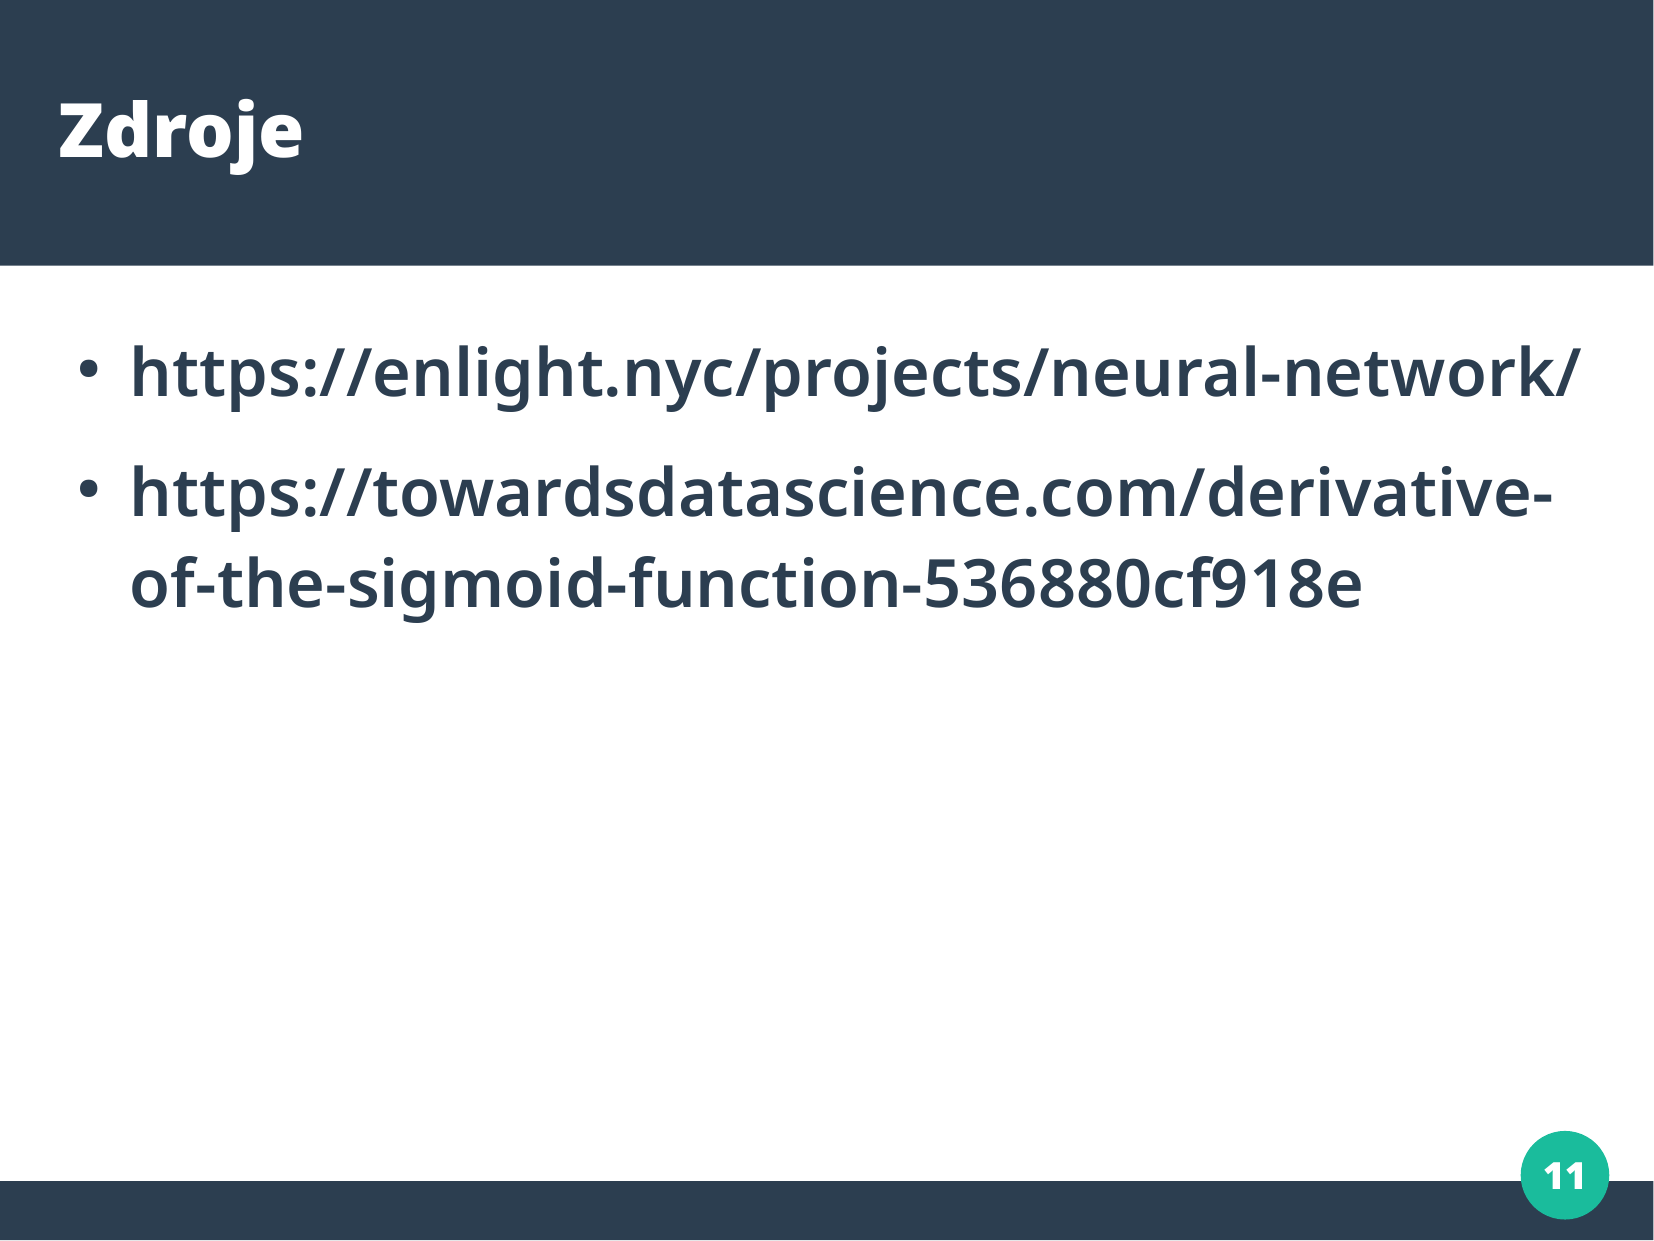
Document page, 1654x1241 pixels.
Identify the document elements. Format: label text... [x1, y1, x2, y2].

title Zdroje [59, 49, 1595, 207]
list https://enlight.nyc/projects/neural-network/ https://towardsdatascience.com/derivative-of-the-sigmoid-function-536880cf918e [59, 324, 1595, 1152]
